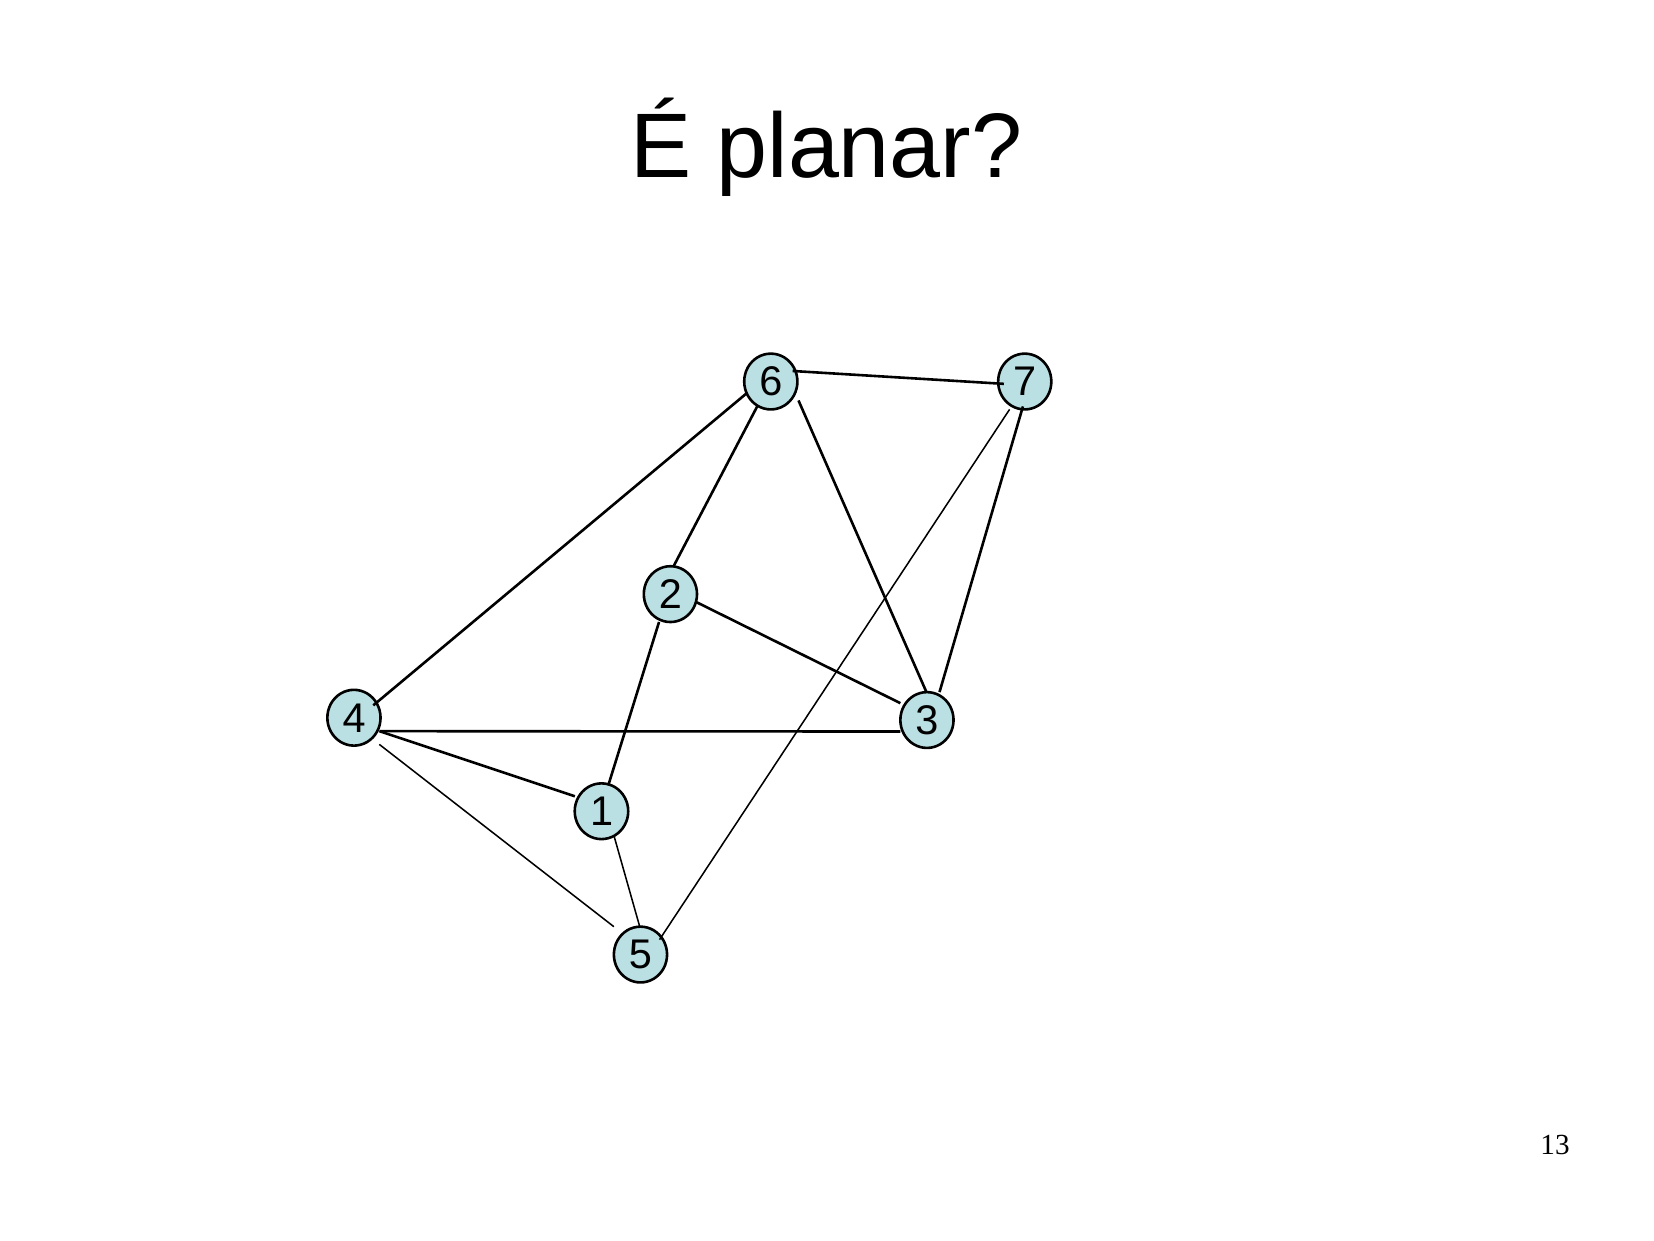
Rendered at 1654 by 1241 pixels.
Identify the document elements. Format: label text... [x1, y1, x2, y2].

text_box 4 [327, 689, 381, 746]
text_box 6 [744, 353, 798, 410]
text_box 5 [613, 926, 668, 983]
text_box 3 [900, 692, 954, 748]
title É planar? [82, 56, 1571, 249]
text_box 2 [643, 566, 698, 623]
text_box 7 [998, 353, 1052, 410]
text_box 1 [574, 783, 629, 840]
